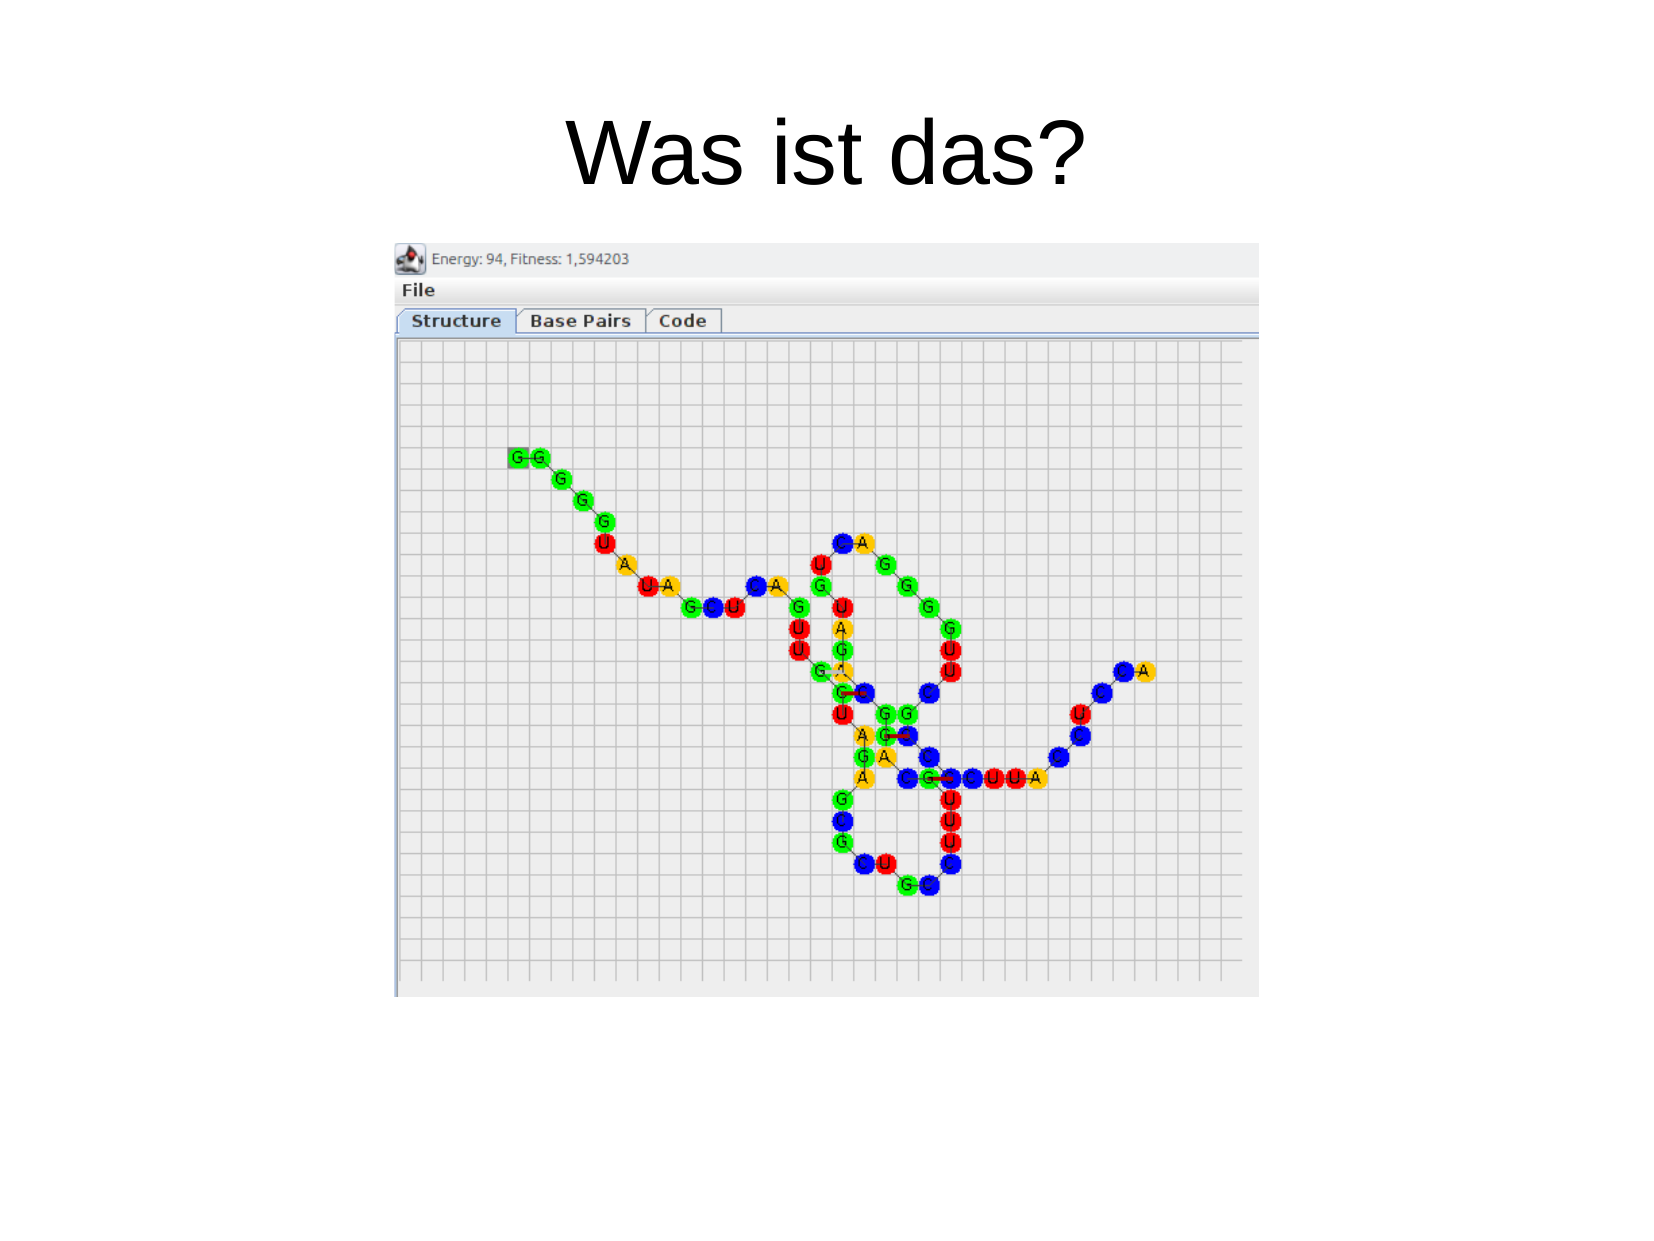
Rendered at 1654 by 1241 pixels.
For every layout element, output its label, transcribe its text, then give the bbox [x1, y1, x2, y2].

picture [394, 243, 1259, 997]
title Was ist das? [82, 49, 1571, 257]
